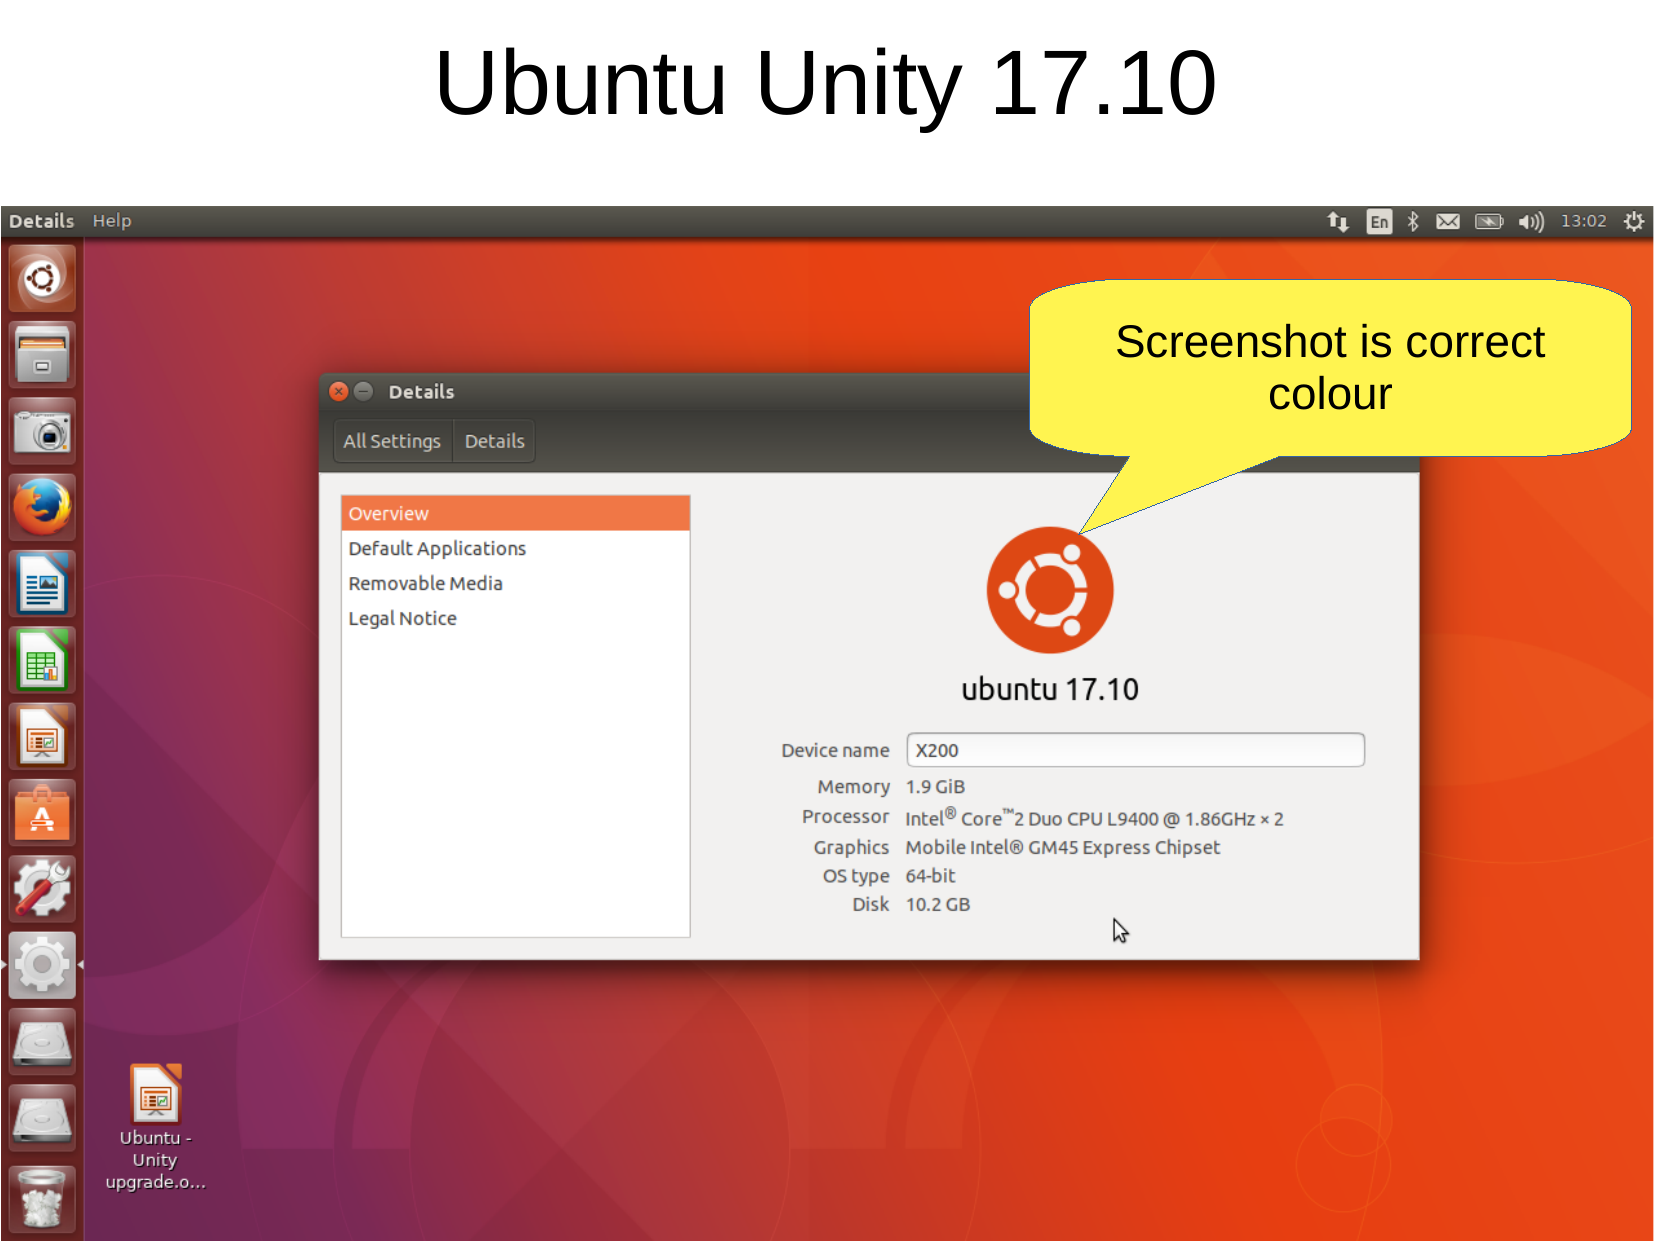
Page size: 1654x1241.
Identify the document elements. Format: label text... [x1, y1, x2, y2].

text_box Screenshot is correct colour [1029, 279, 1632, 535]
picture [1, 206, 1654, 1241]
title Ubuntu Unity 17.10 [82, 31, 1571, 134]
